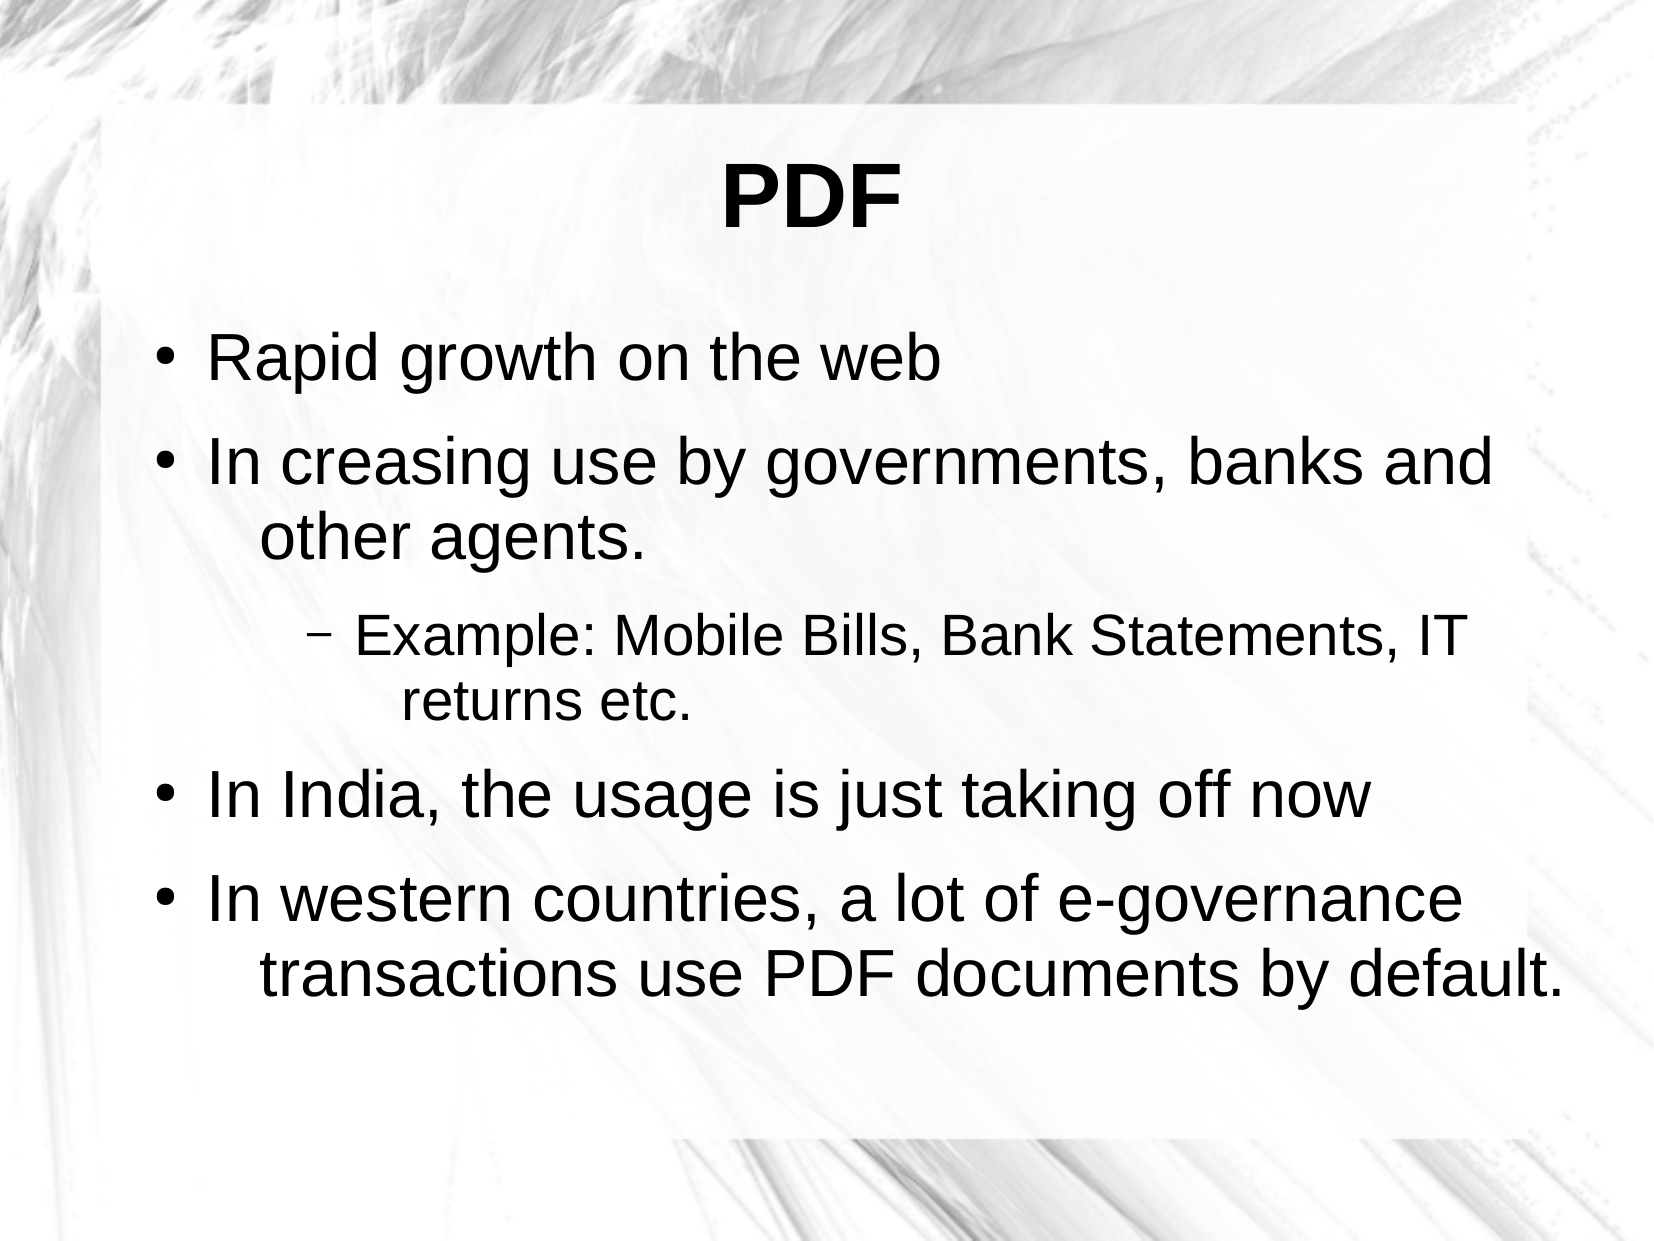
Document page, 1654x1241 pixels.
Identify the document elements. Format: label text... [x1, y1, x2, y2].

picture [0, 0, 1654, 1241]
list Rapid growth on the web In creasing use by governments, banks and other agents. Example: Mobile Bills, Bank Statements, IT returns etc. In India, the usage is just taking off now In western countries, a lot of e-governance transactions use PDF documents by default. [118, 319, 1571, 1180]
title PDF [118, 112, 1506, 281]
